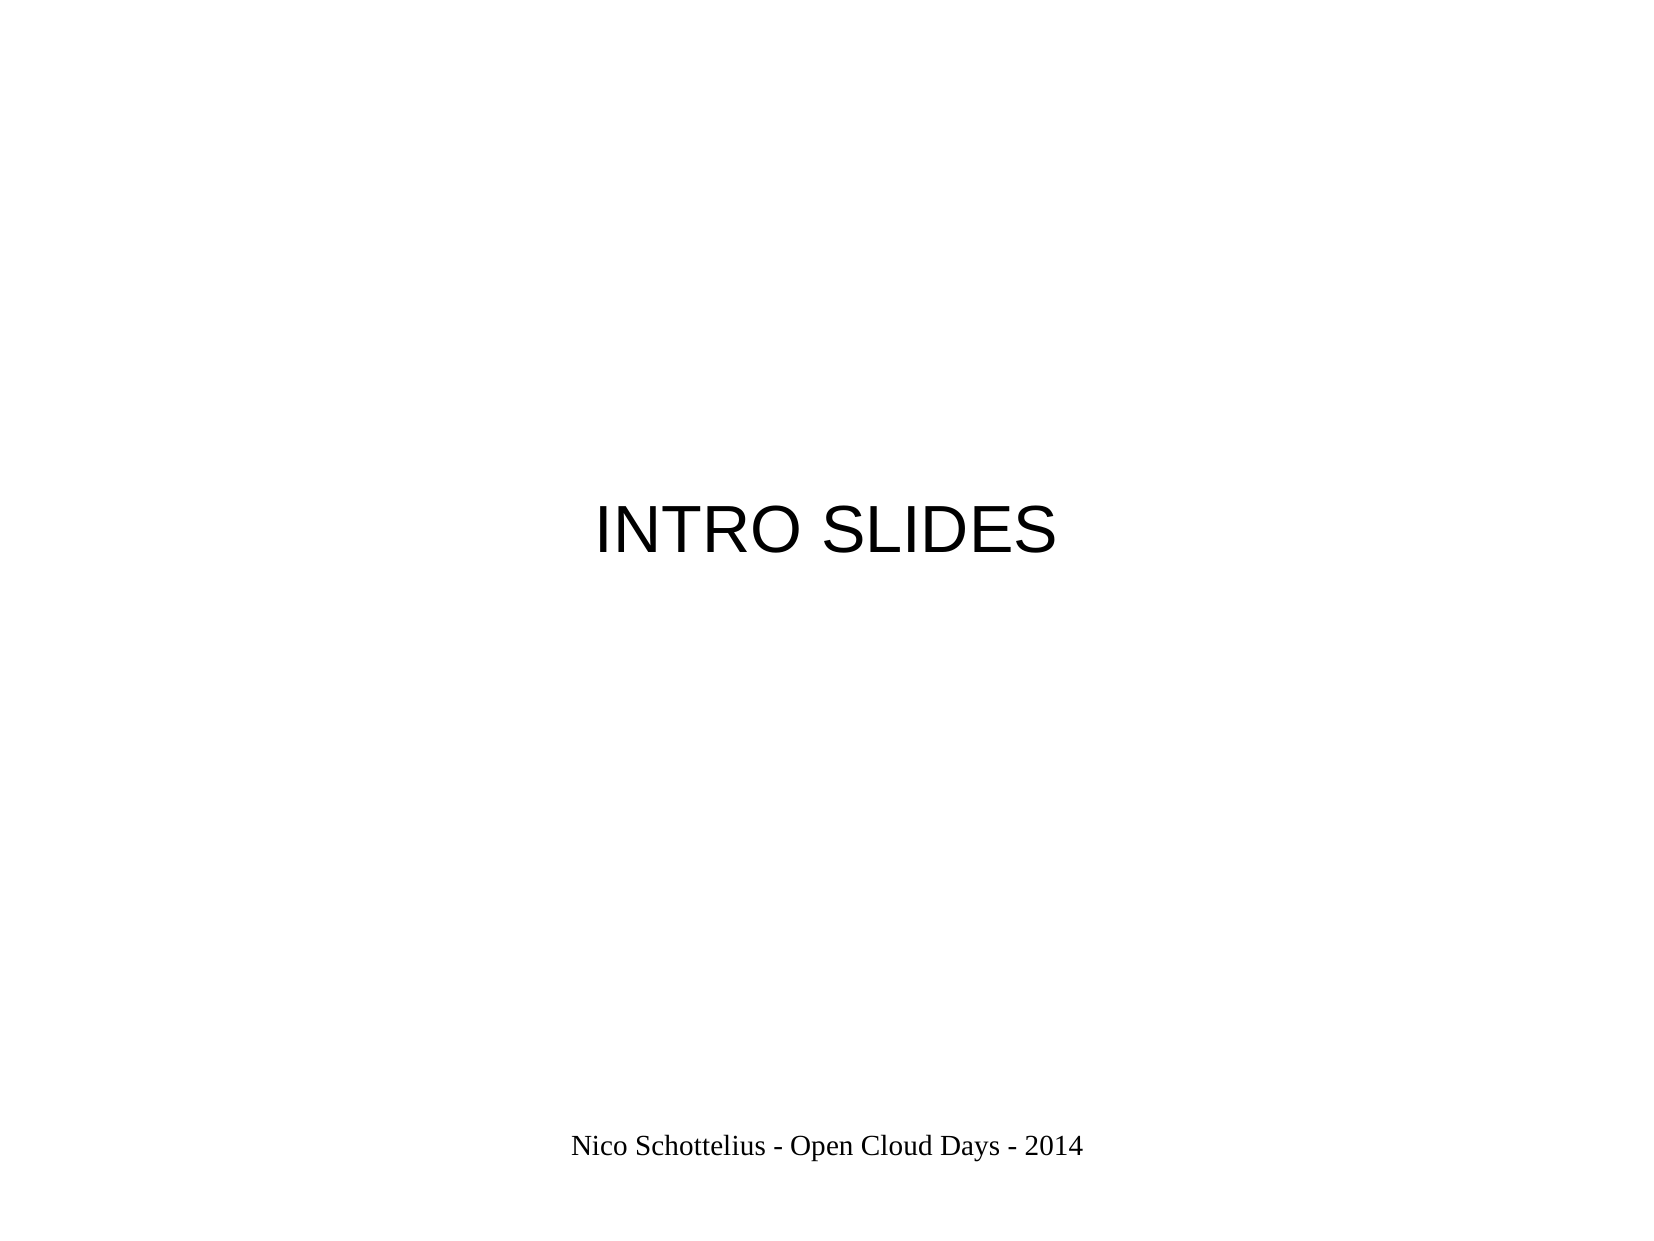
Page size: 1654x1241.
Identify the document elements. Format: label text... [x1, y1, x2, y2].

subtitle INTRO SLIDES [82, 49, 1571, 1010]
